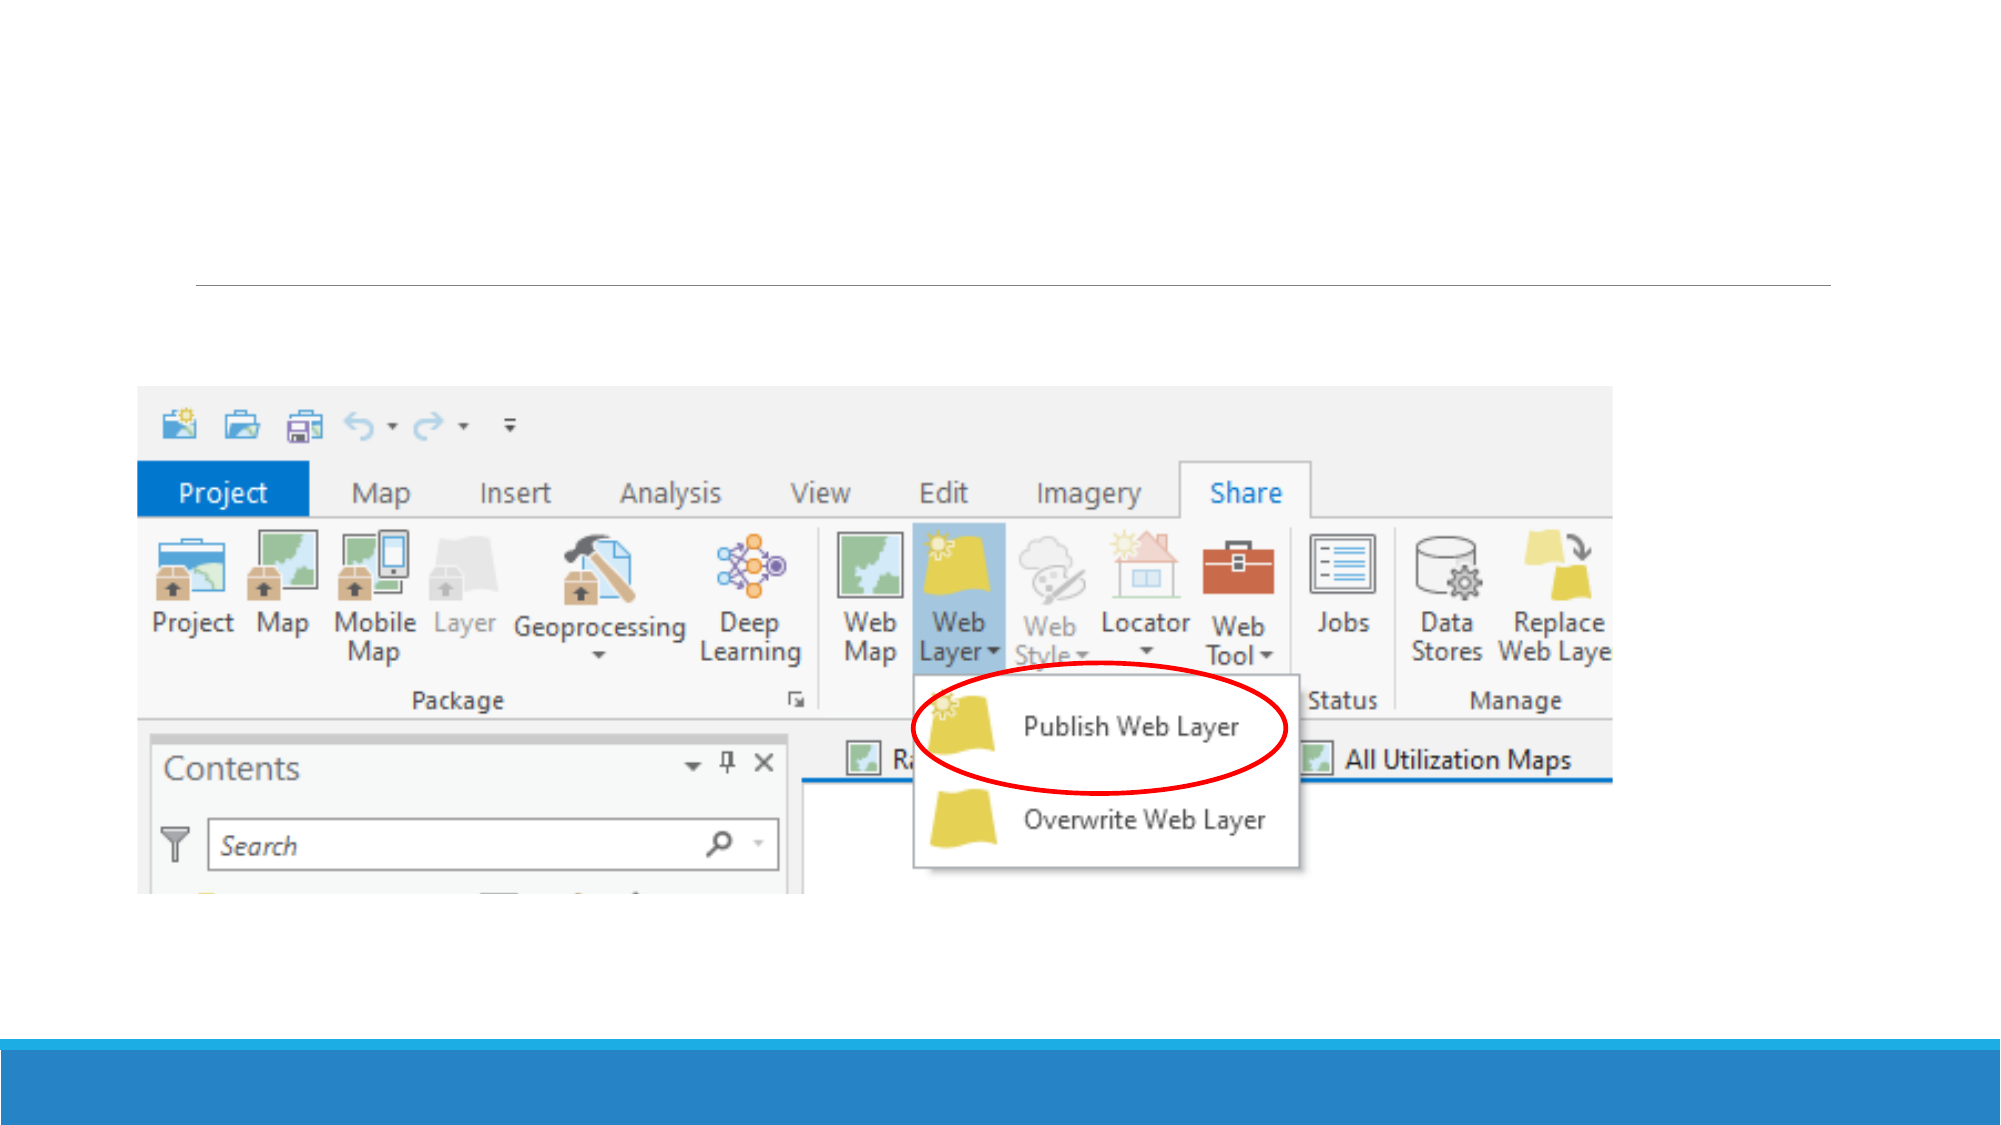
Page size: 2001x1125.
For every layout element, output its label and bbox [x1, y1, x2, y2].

picture [137, 386, 1613, 894]
